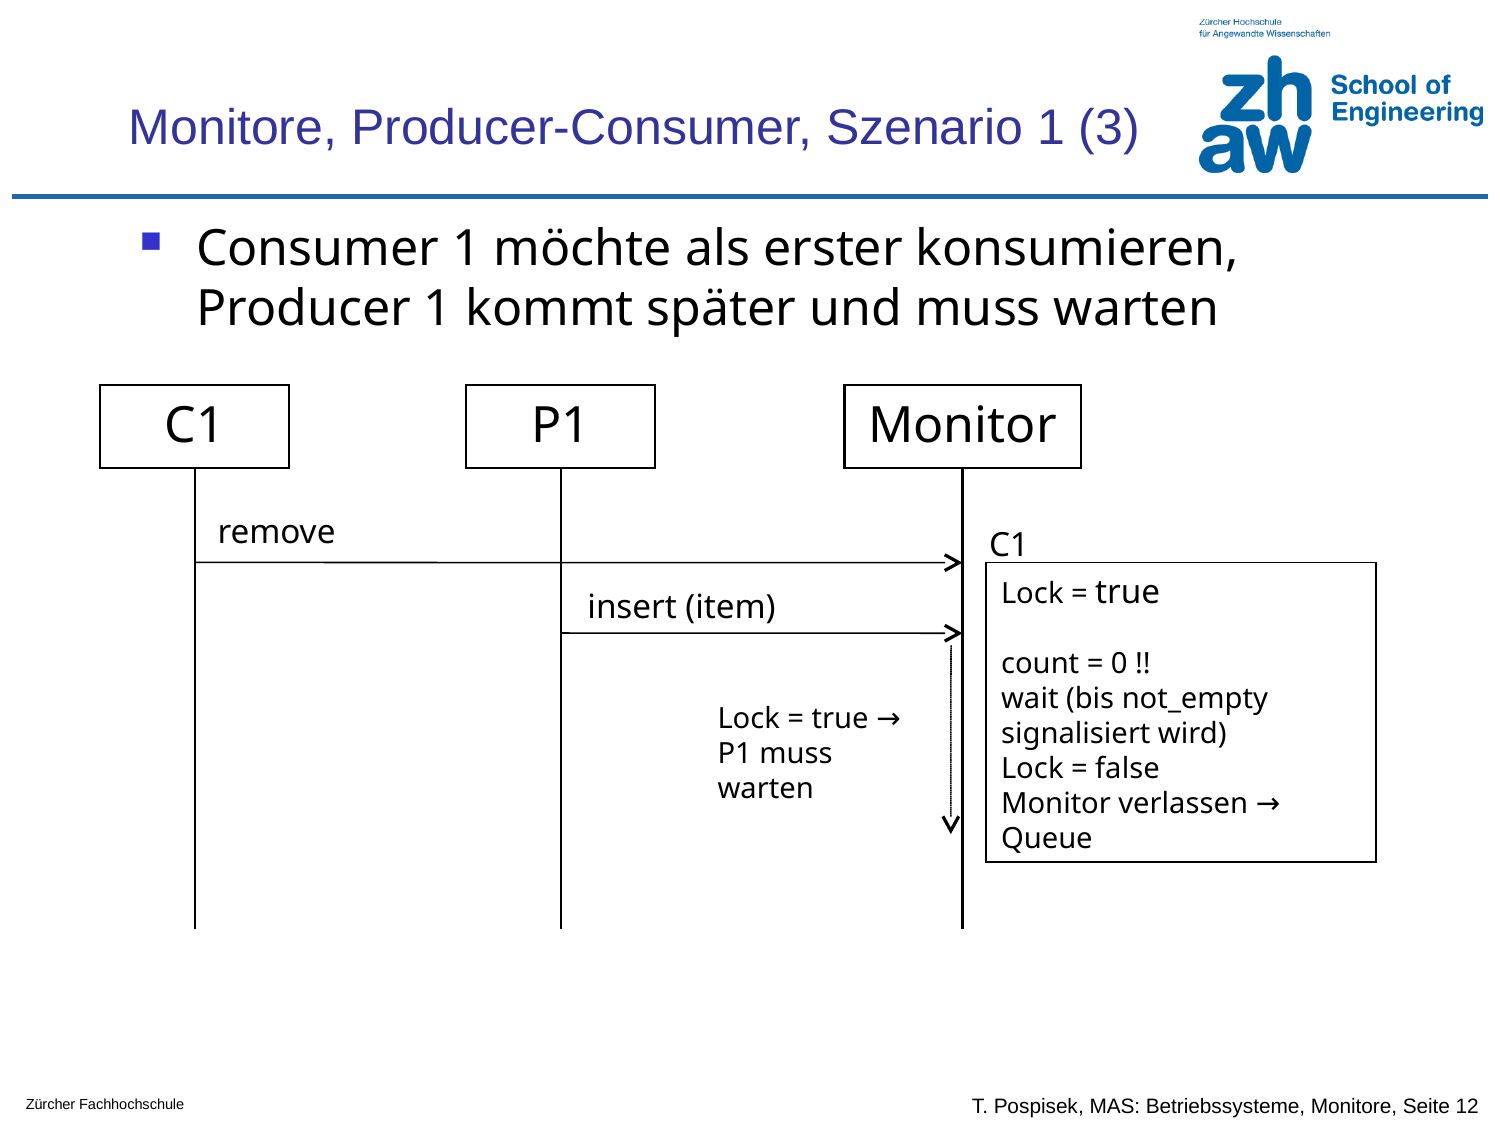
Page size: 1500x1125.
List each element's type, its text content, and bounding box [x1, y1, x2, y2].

text_box Consumer 1 möchte als erster konsumieren, Producer 1 kommt später und muss warten [125, 207, 1353, 343]
text_box Monitor [844, 385, 1081, 468]
text_box Lock = true count = 0 !! wait (bis not_empty signalisiert wird) Lock = false Monitor verlassen → Queue [986, 562, 1376, 862]
text_box C1 [974, 515, 1116, 571]
picture [1199, 19, 1483, 173]
text_box C1 [100, 385, 290, 468]
text_box insert (item) [572, 577, 809, 633]
title Monitore, Producer-Consumer, Szenario 1 (3) [99, 50, 1379, 163]
text_box remove [202, 503, 351, 559]
text_box P1 [466, 385, 656, 468]
text_box Lock = true → P1 muss warten [702, 692, 939, 813]
